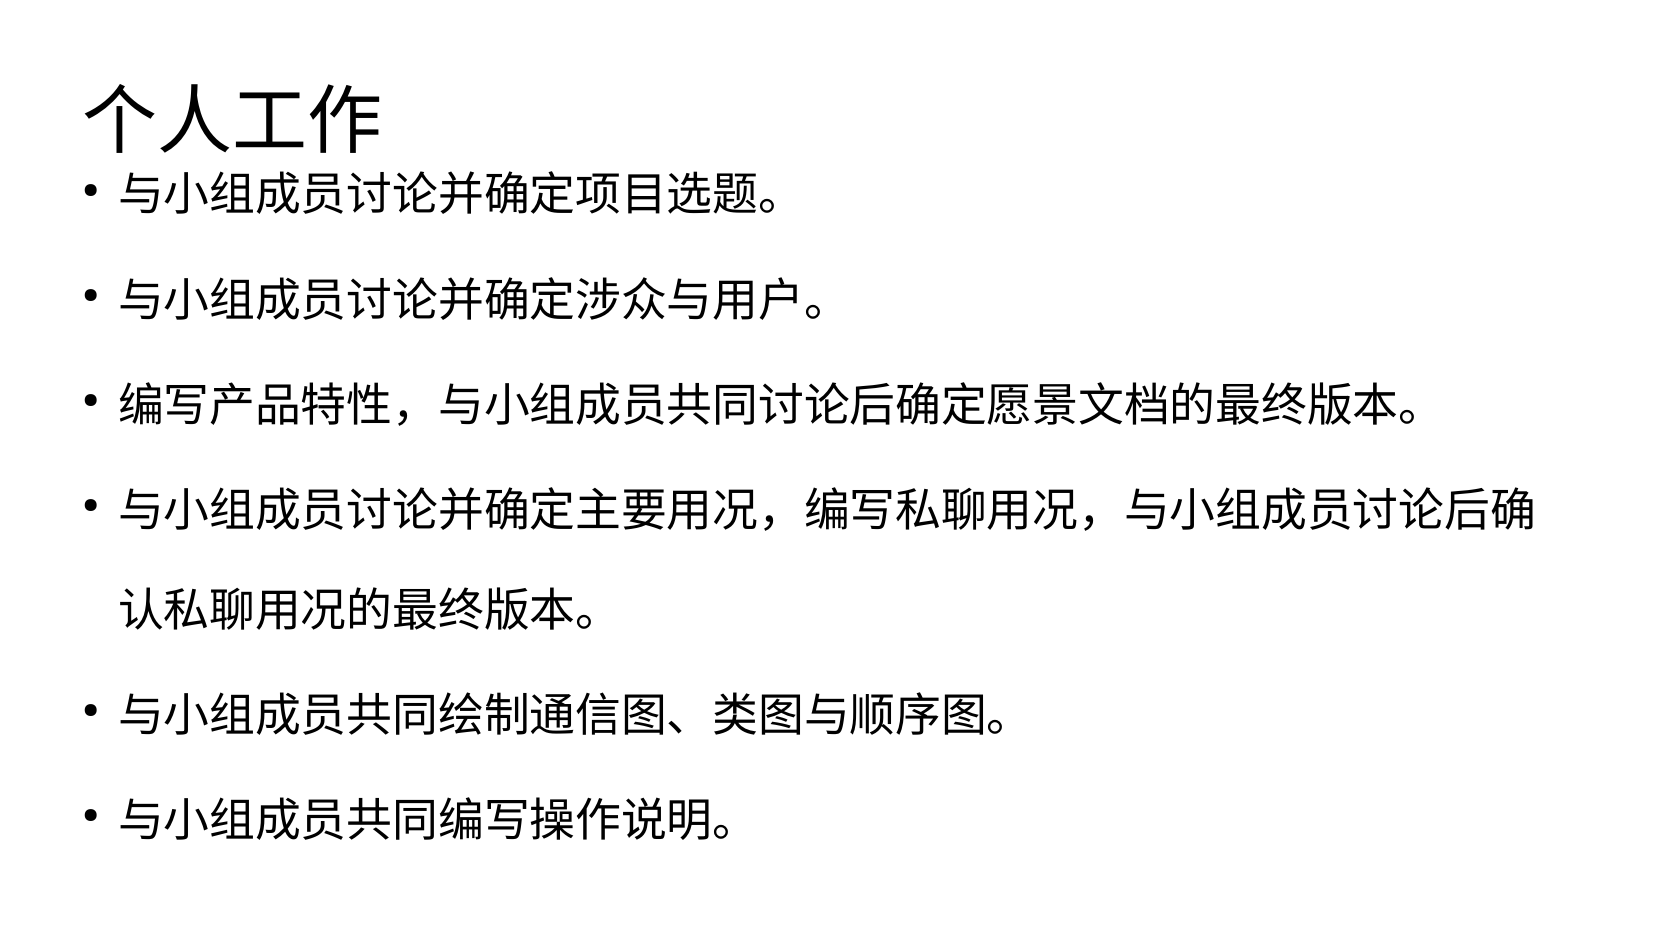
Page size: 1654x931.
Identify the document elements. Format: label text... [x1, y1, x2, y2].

title 个人工作 [632, 178, 656, 185]
title 个人工作 [740, 183, 751, 193]
title 个人工作 [264, 183, 281, 193]
title 个人工作 [455, 184, 467, 193]
title 个人工作 [82, 37, 1571, 193]
title 个人工作 [234, 177, 246, 185]
subtitle 与小组成员讨论并确定项目选题。 与小组成员讨论并确定涉众与用户。 编写产品特性，与小组成员共同讨论后确定愿景文档的最终版本。 与小组成员讨论并确定主要用况，编写私聊用况，与小组成员讨论后确认私聊用况的最终版本。 与小组成员共同绘制通信图、类图与顺序图。 与小组成员共同编写操作说明。 [82, 216, 1571, 759]
title 个人工作 [597, 185, 612, 193]
title 个人工作 [632, 188, 656, 193]
